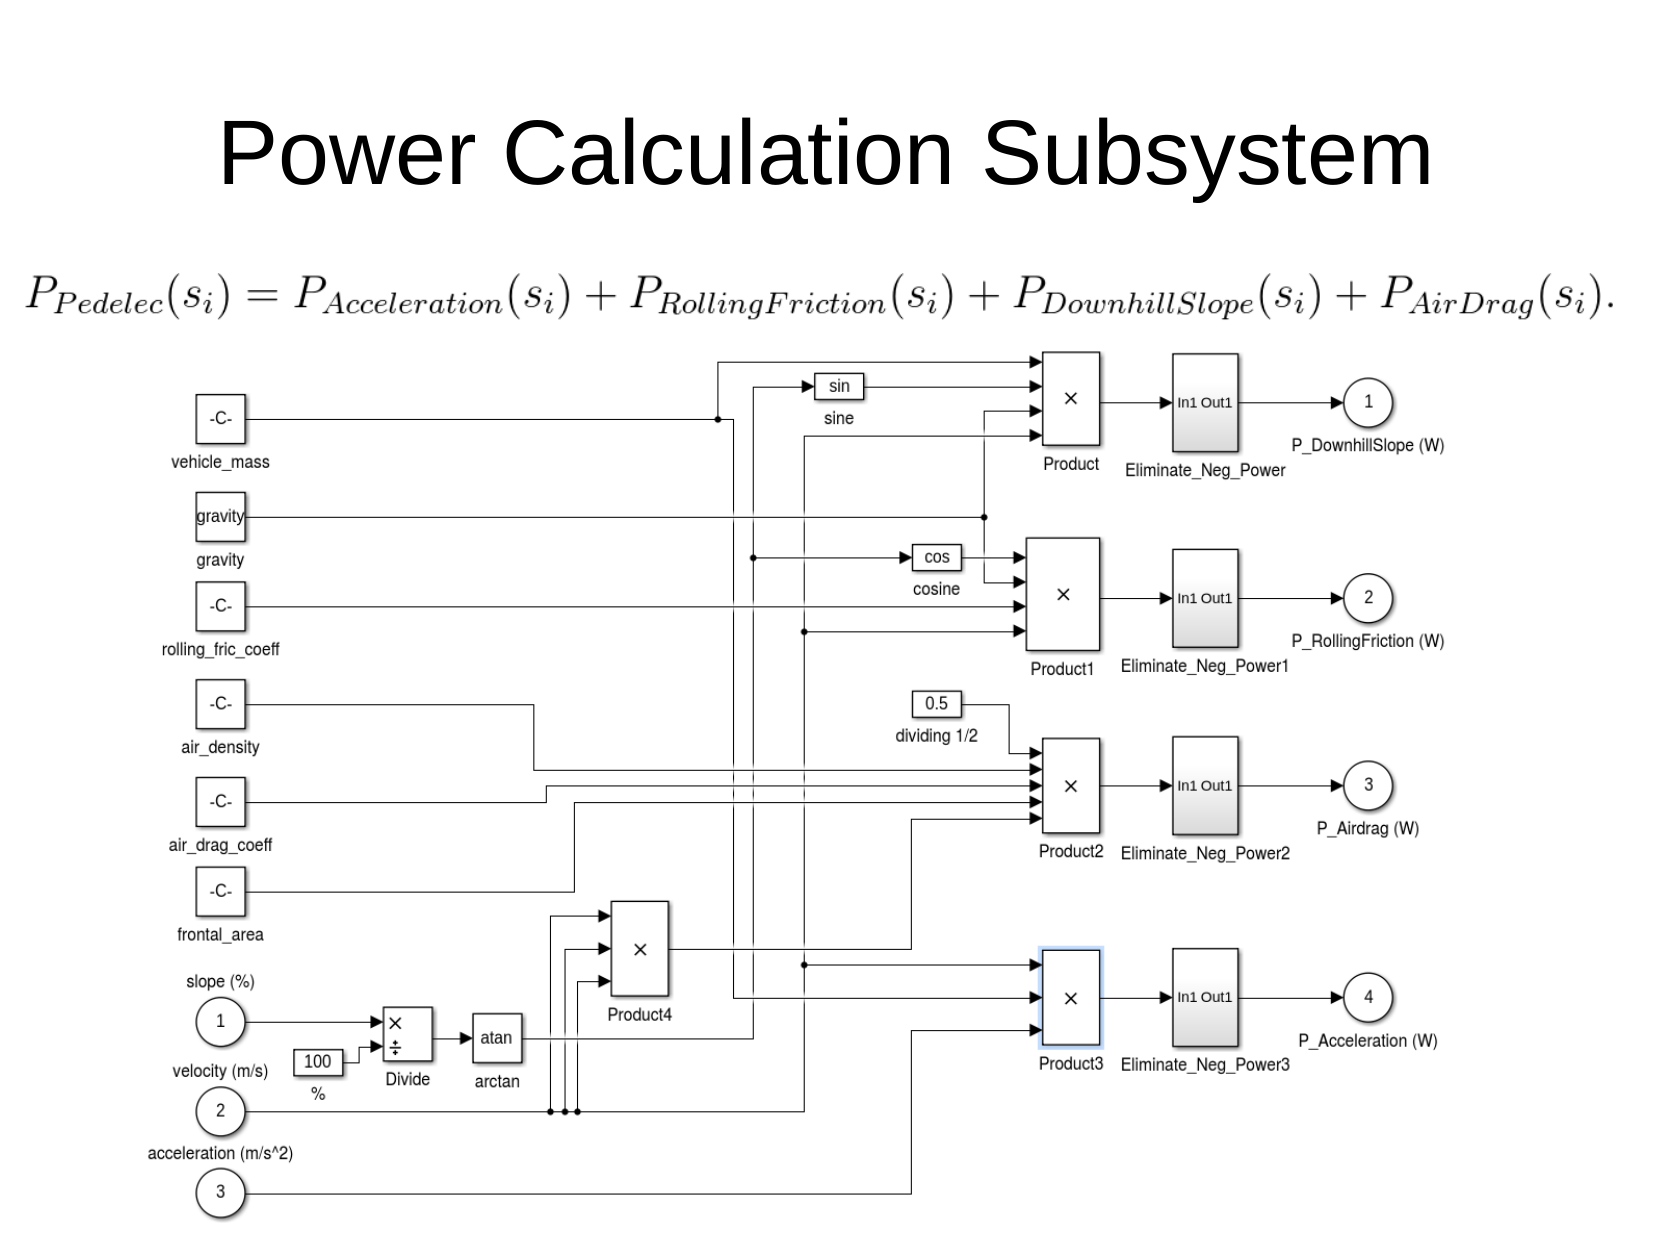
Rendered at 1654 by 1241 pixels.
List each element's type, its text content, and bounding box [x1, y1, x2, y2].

picture [11, 255, 1636, 1231]
title Power Calculation Subsystem [82, 49, 1571, 255]
